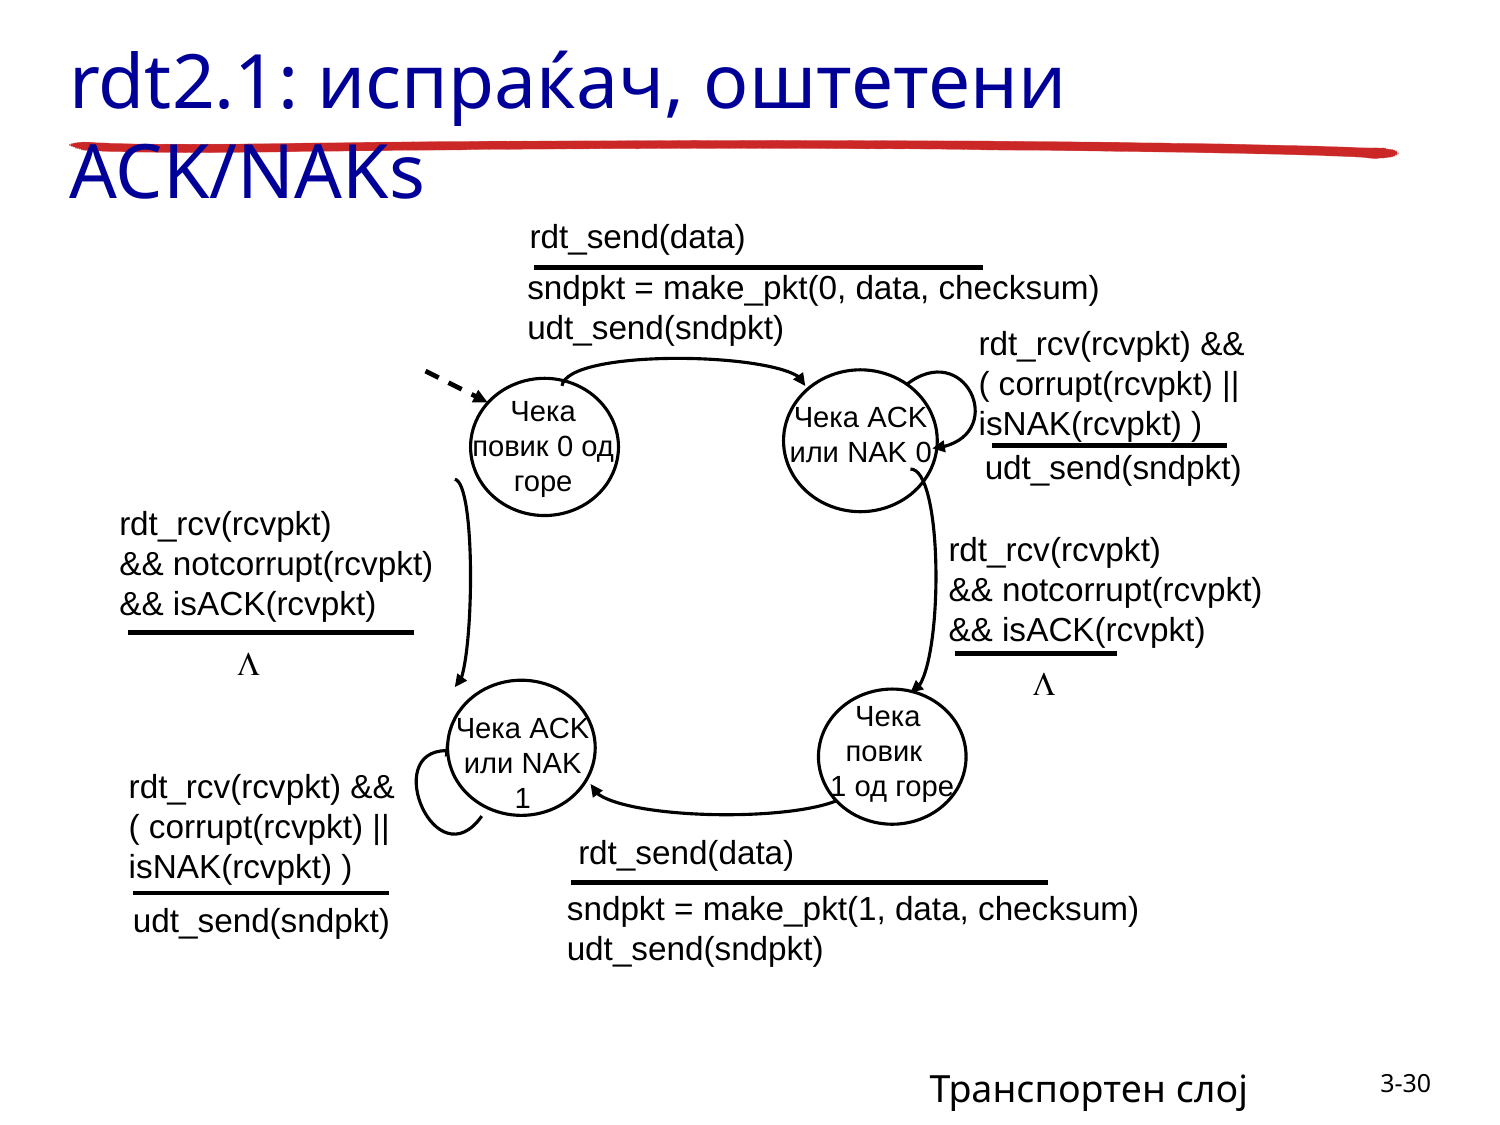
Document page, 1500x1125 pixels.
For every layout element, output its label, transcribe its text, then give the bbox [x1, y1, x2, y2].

text_box L [222, 634, 276, 690]
text_box Чека ACK или NAK 1 [436, 702, 609, 803]
text_box Чека повик 0 од горе [453, 384, 633, 485]
text_box Чека ACK или NAK 0 [771, 391, 950, 499]
text_box [467, 680, 576, 702]
text_box L [1017, 655, 1071, 710]
slide_number 3-<number> [1365, 1060, 1477, 1106]
text_box rdt_rcv(rcvpkt) && notcorrupt(rcvpkt) && isACK(rcvpkt) [104, 494, 451, 589]
text_box rdt_rcv(rcvpkt) && ( corrupt(rcvpkt) || isNAK(rcvpkt) ) [963, 315, 1385, 409]
footer Транспортен слој [914, 1057, 1390, 1105]
text_box [478, 803, 564, 816]
text_box Чека повик 1 од горе [802, 689, 974, 790]
title rdt2.1: испраќач, оштетени ACK/NAKs [54, 26, 1413, 187]
text_box udt_send(sndpkt) [118, 891, 417, 937]
text_box rdt_send(data) [563, 824, 956, 872]
text_box sndpkt = make_pkt(1, data, checksum) udt_send(sndpkt) [552, 879, 1170, 946]
text_box sndpkt = make_pkt(0, data, checksum) udt_send(sndpkt) [512, 258, 1119, 325]
text_box udt_send(sndpkt) [969, 439, 1342, 505]
text_box [828, 790, 957, 825]
text_box rdt_rcv(rcvpkt) && ( corrupt(rcvpkt) || isNAK(rcvpkt) ) [114, 757, 444, 852]
text_box [482, 485, 607, 516]
text_box rdt_rcv(rcvpkt) && notcorrupt(rcvpkt) && isACK(rcvpkt) [933, 520, 1426, 615]
text_box [816, 499, 905, 512]
text_box [515, 378, 562, 384]
text_box rdt_send(data) [514, 207, 862, 257]
text_box [805, 369, 916, 391]
